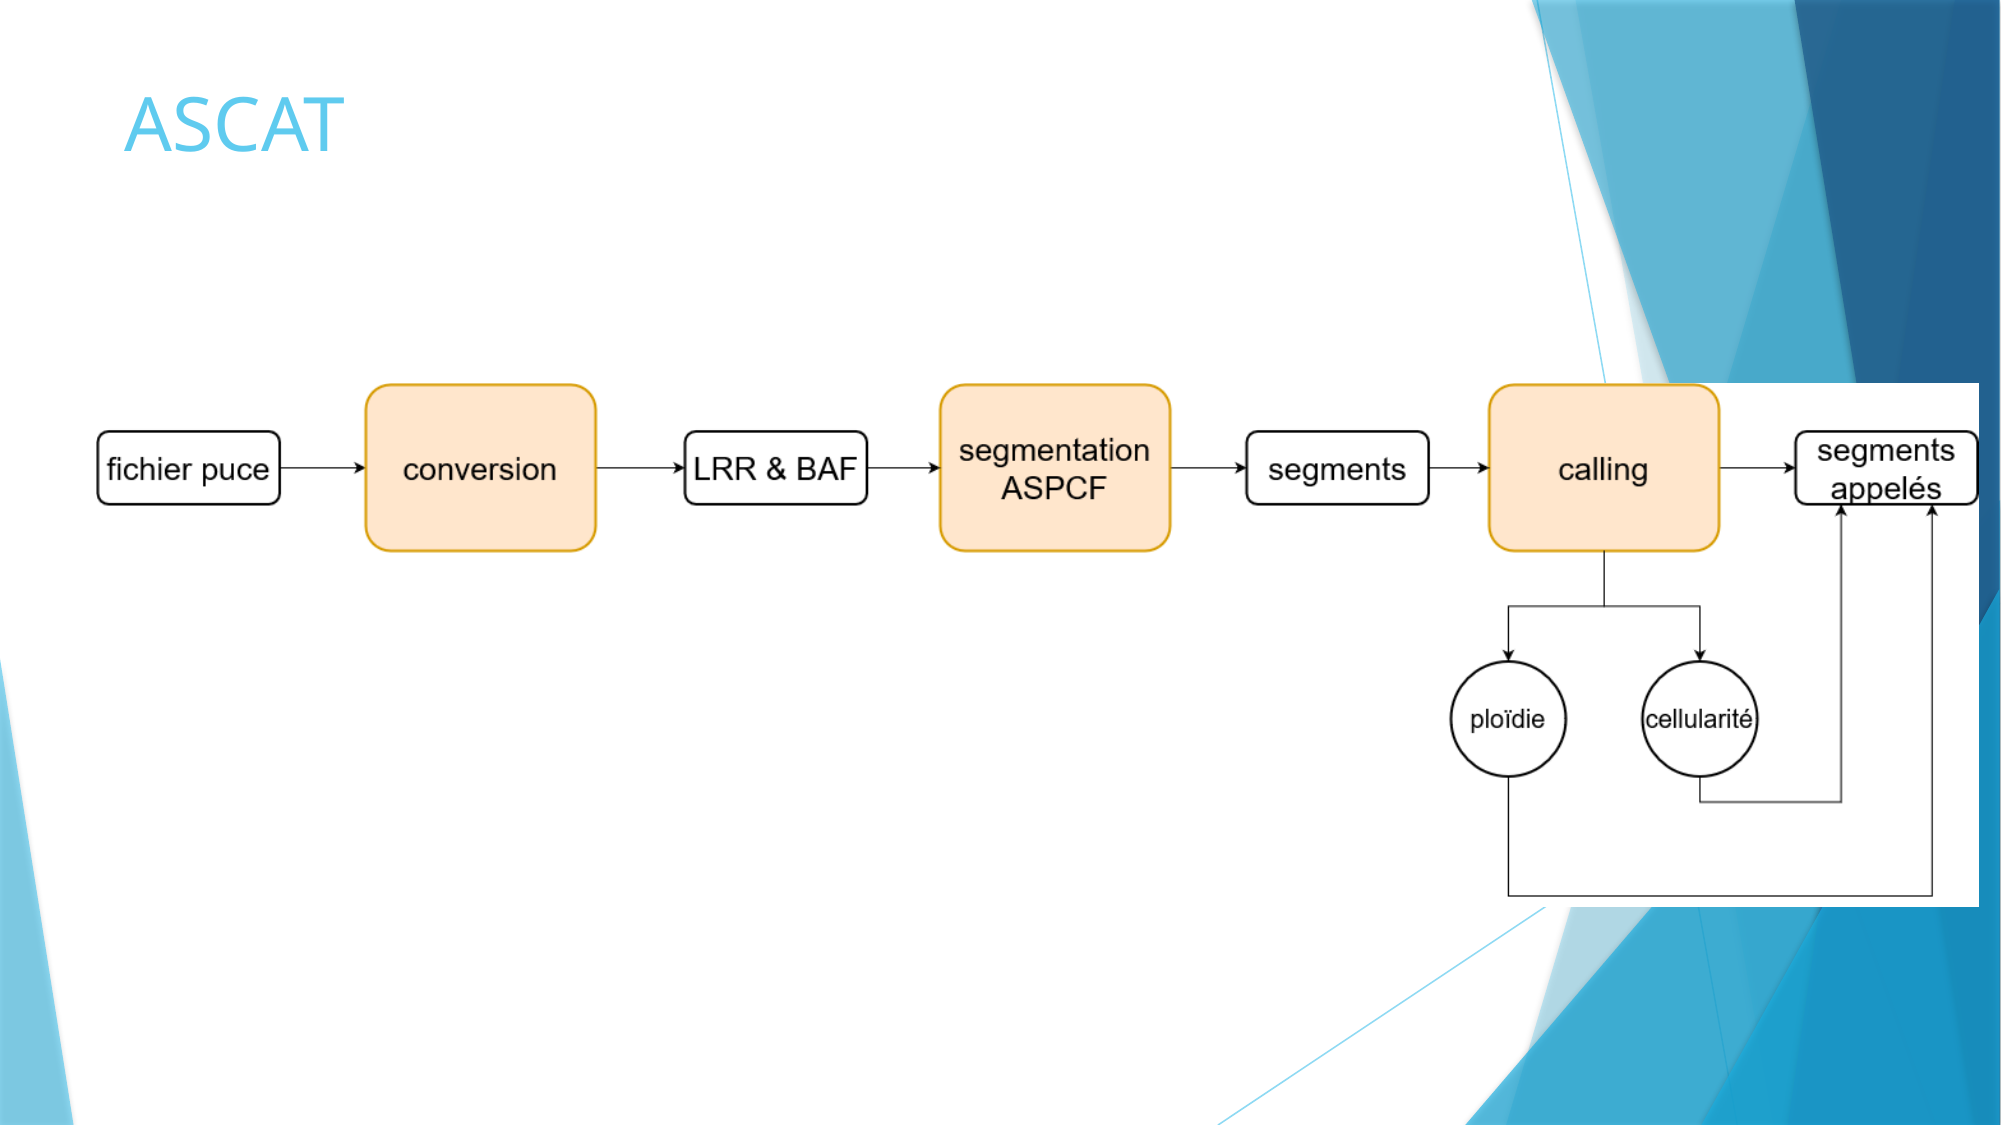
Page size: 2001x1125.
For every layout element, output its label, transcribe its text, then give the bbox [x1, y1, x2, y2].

title ASCAT [109, 68, 1520, 286]
picture [96, 383, 1979, 907]
